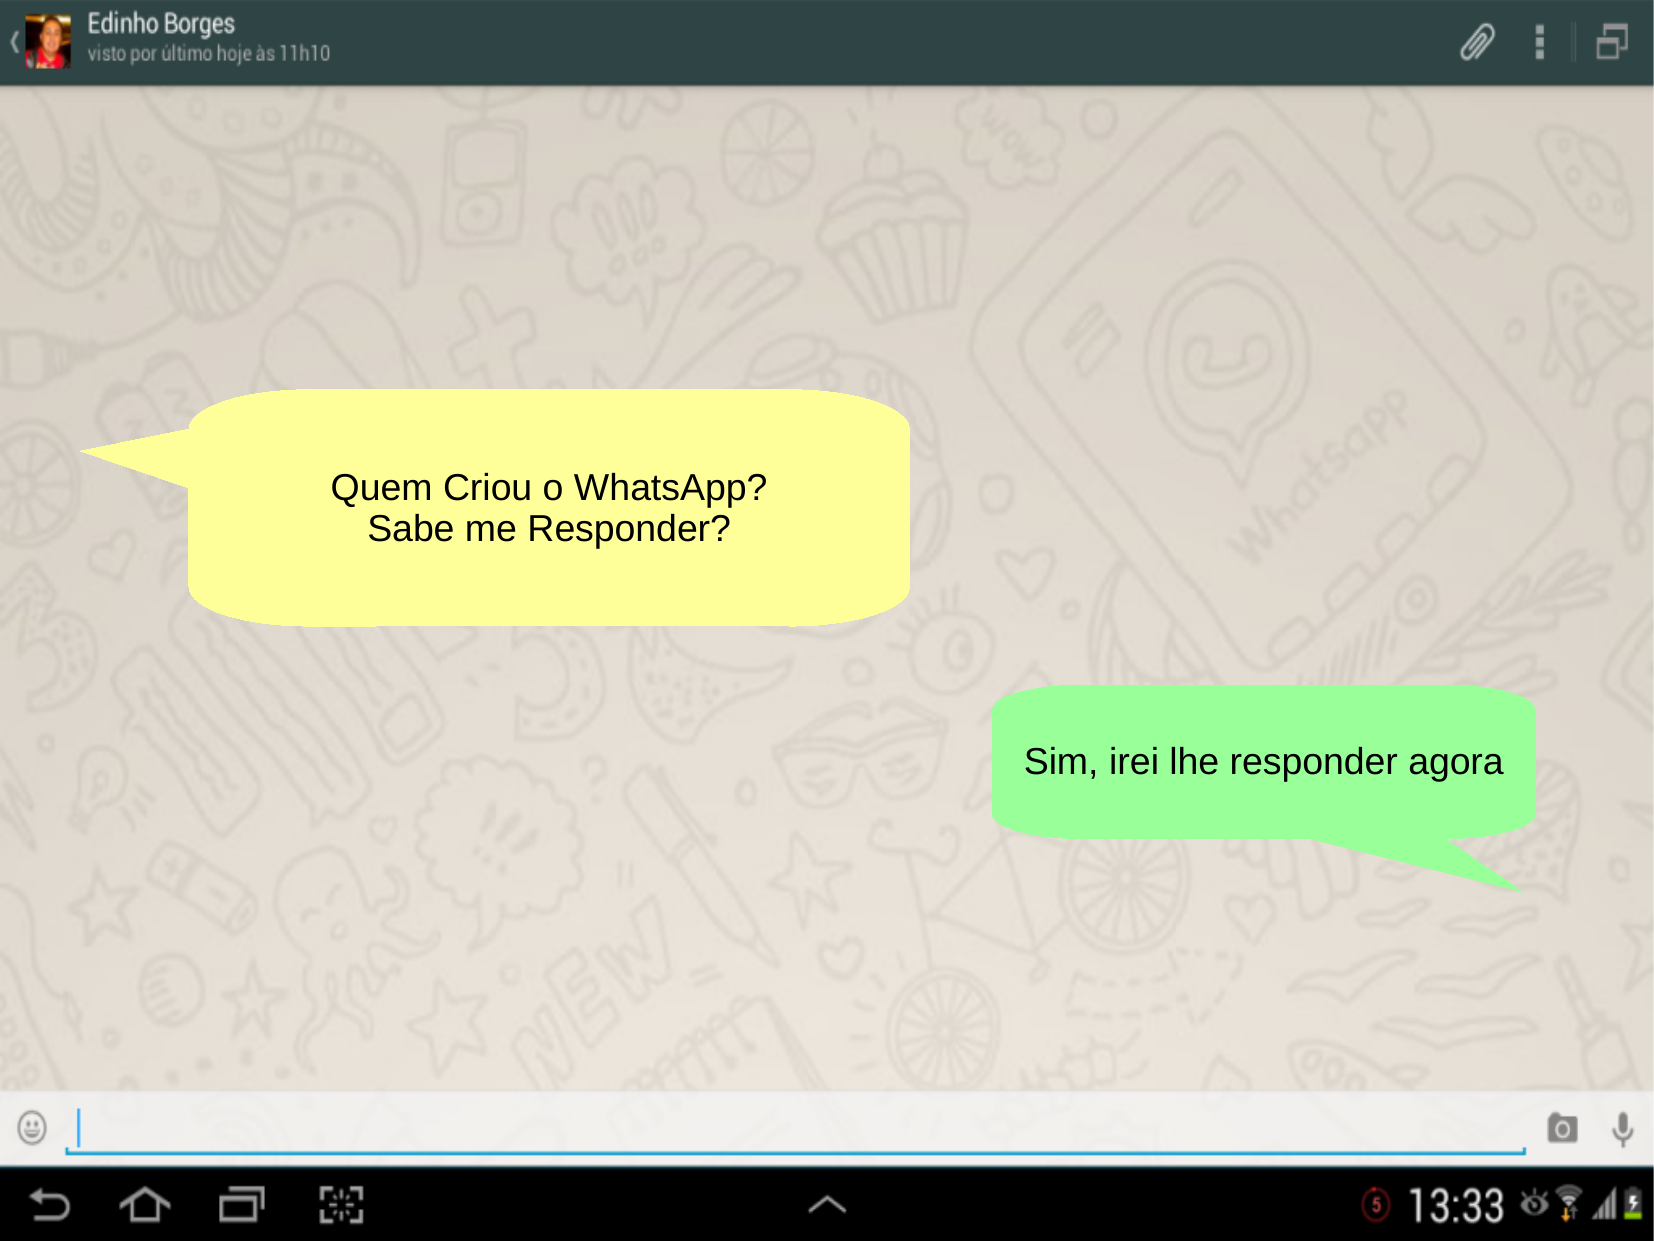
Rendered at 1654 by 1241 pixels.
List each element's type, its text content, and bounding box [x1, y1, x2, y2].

text_box Sim, irei lhe responder agora [992, 685, 1536, 892]
picture [0, 0, 1654, 1241]
text_box Quem Criou o WhatsApp? Sabe me Responder? [80, 389, 910, 627]
